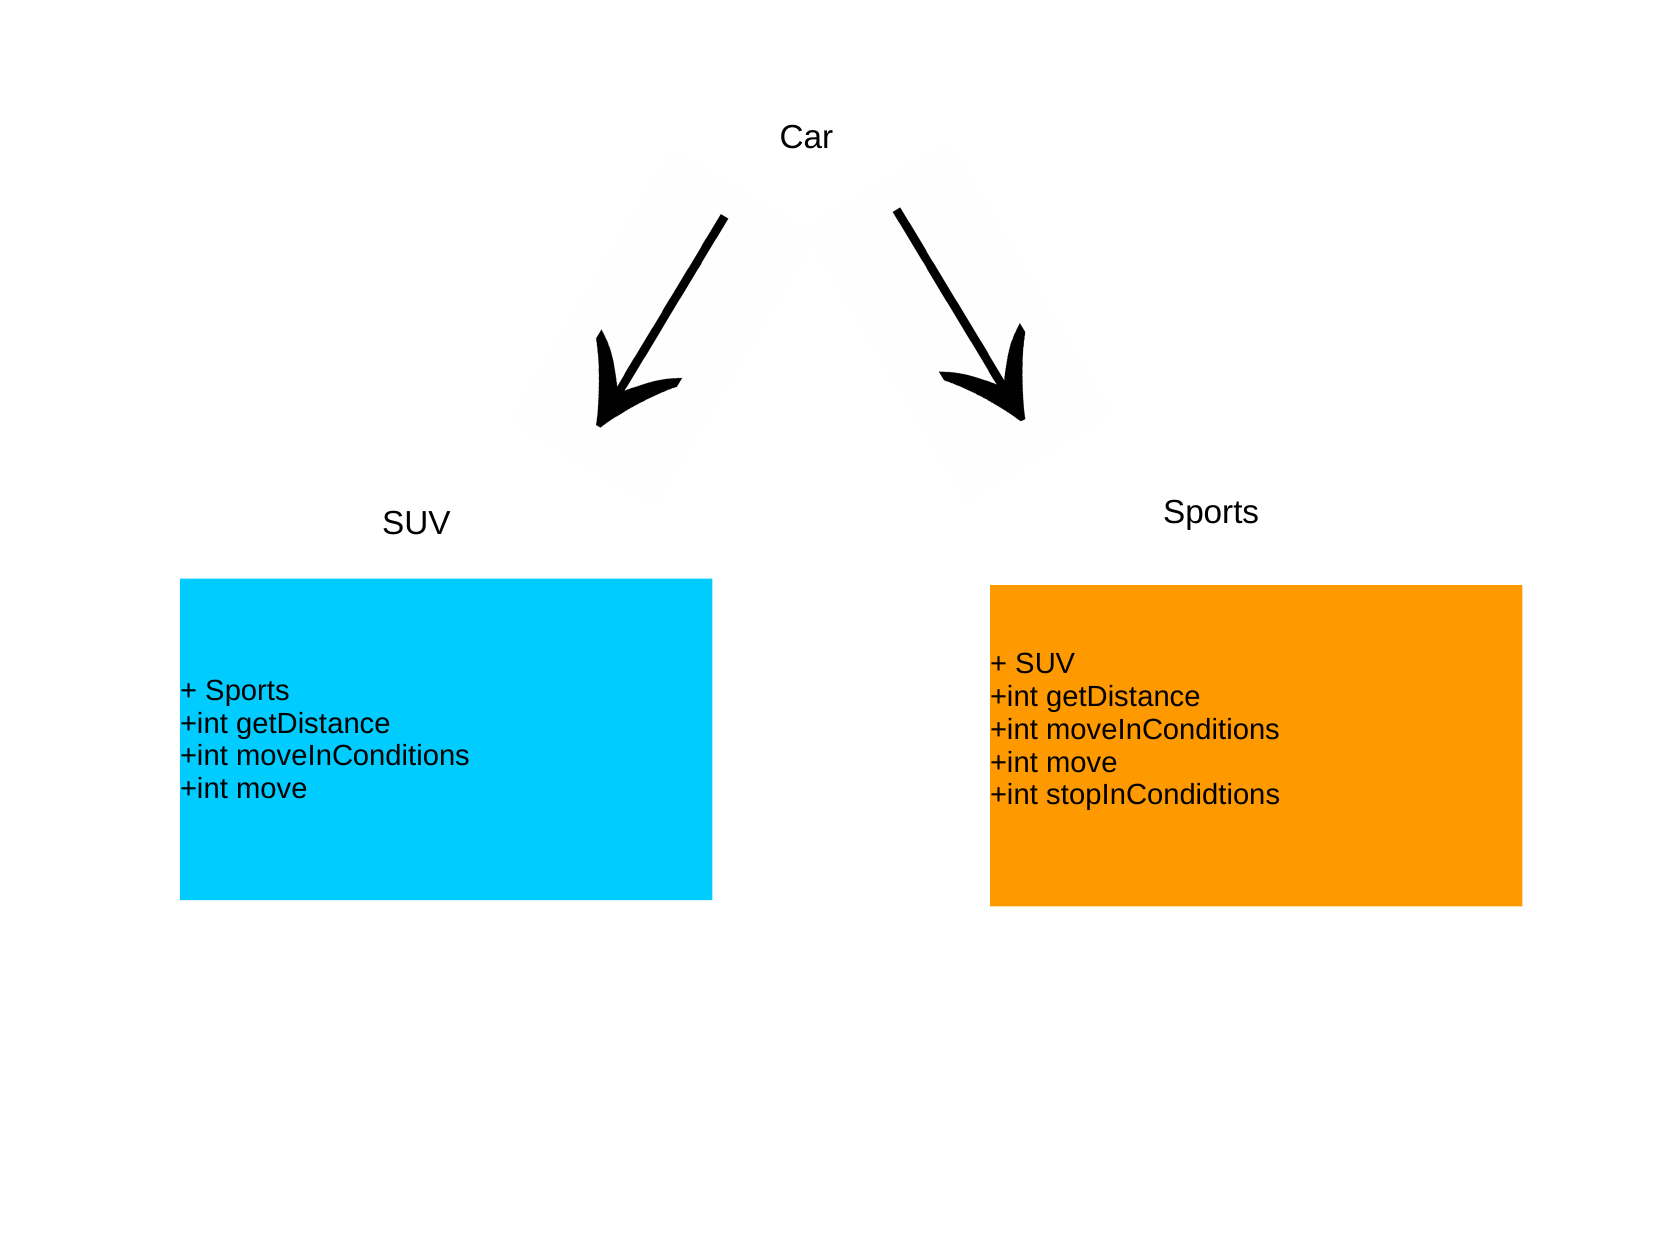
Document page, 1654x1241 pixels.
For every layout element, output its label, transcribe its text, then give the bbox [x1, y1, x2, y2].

title Car [712, 94, 901, 181]
title SUV [322, 480, 511, 566]
text_box + Sports +int getDistance +int moveInConditions +int move [180, 578, 713, 901]
picture [510, 143, 1111, 506]
text_box + SUV +int getDistance +int moveInConditions +int move +int stopInCondidtions [990, 585, 1523, 907]
title Sports [1117, 469, 1306, 556]
